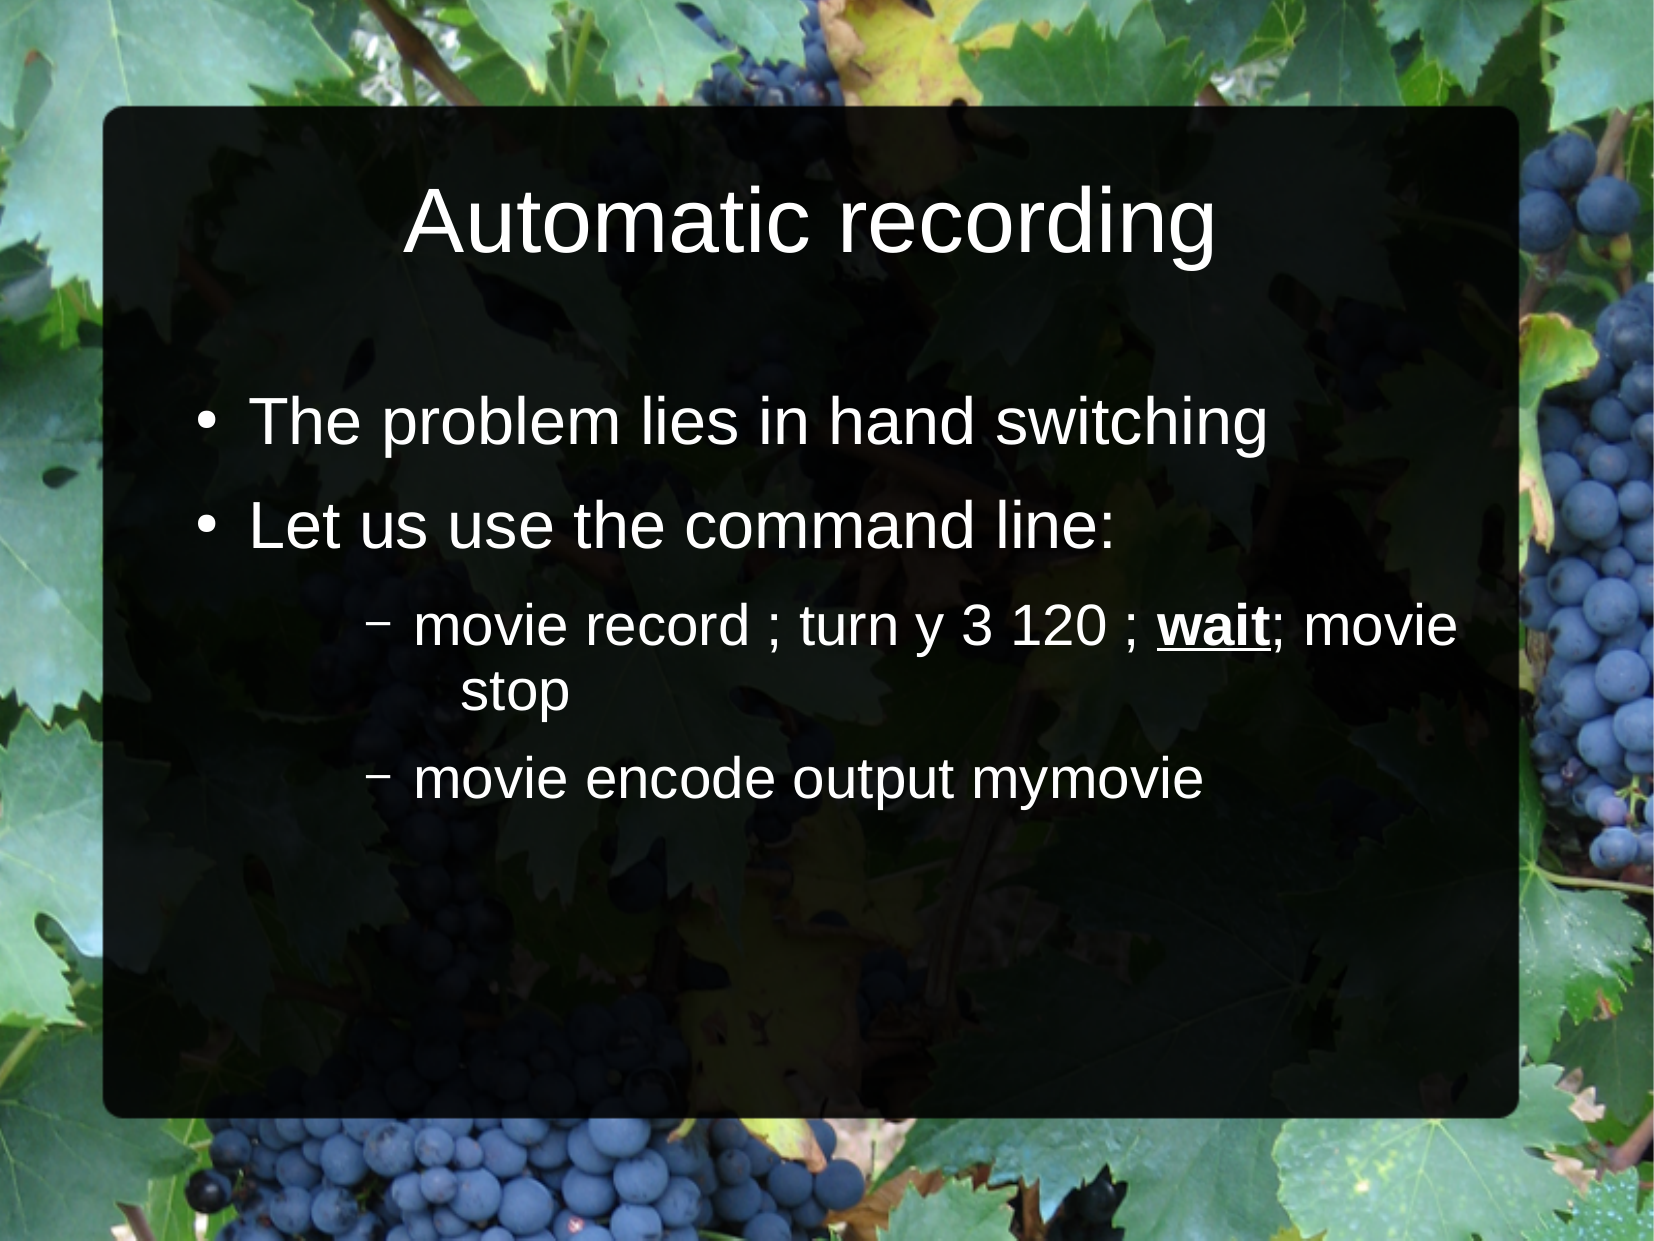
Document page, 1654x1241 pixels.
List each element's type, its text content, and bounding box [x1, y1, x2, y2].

title Automatic recording [118, 125, 1506, 318]
picture [0, 0, 1654, 1241]
list The problem lies in hand switching Let us use the command line: movie record ; turn y 3 120 ; wait; movie stop movie encode output mymovie [177, 383, 1477, 1241]
